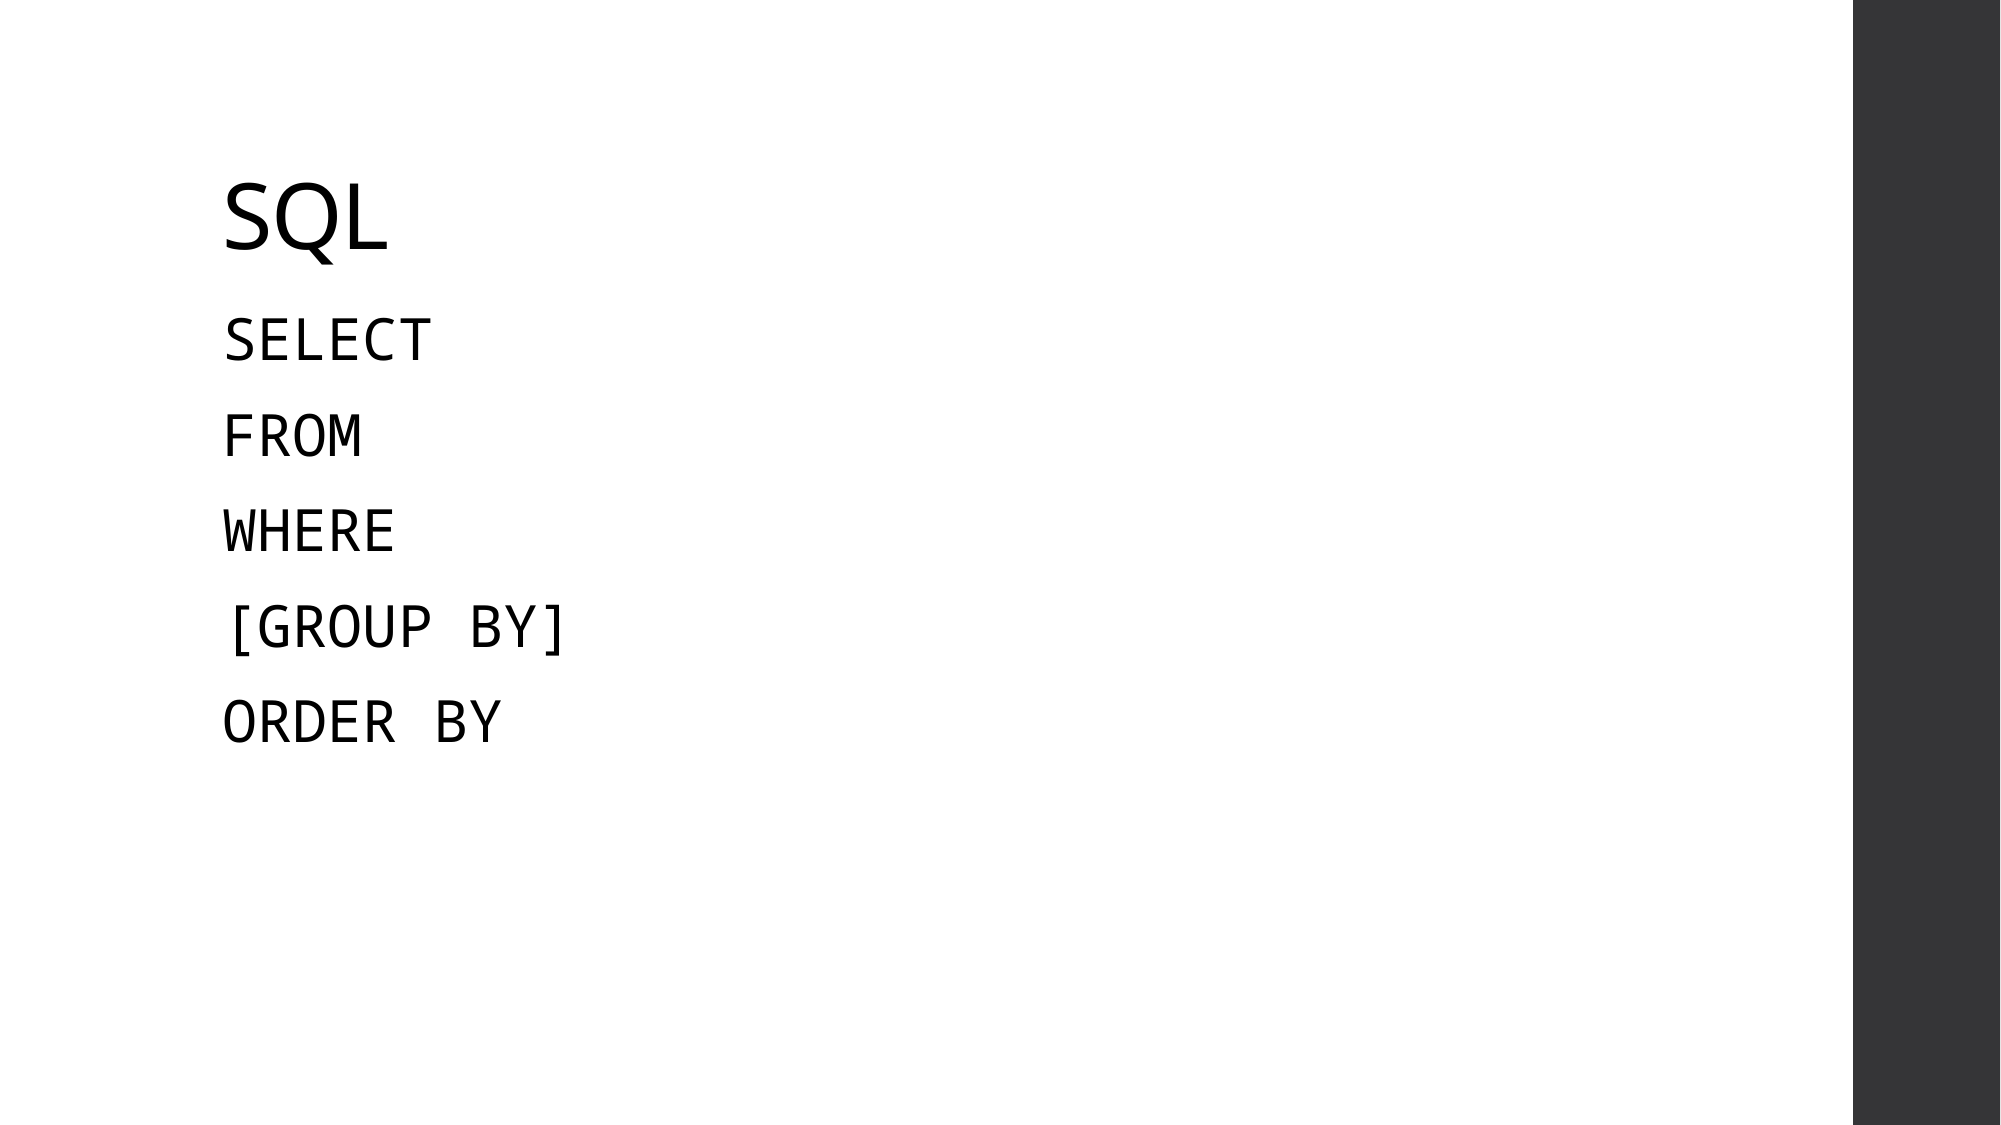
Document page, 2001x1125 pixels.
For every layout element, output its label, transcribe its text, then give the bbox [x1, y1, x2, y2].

title SQL [206, 60, 1797, 278]
list SELECT FROM WHERE [GROUP BY] ORDER BY [206, 299, 1617, 1014]
